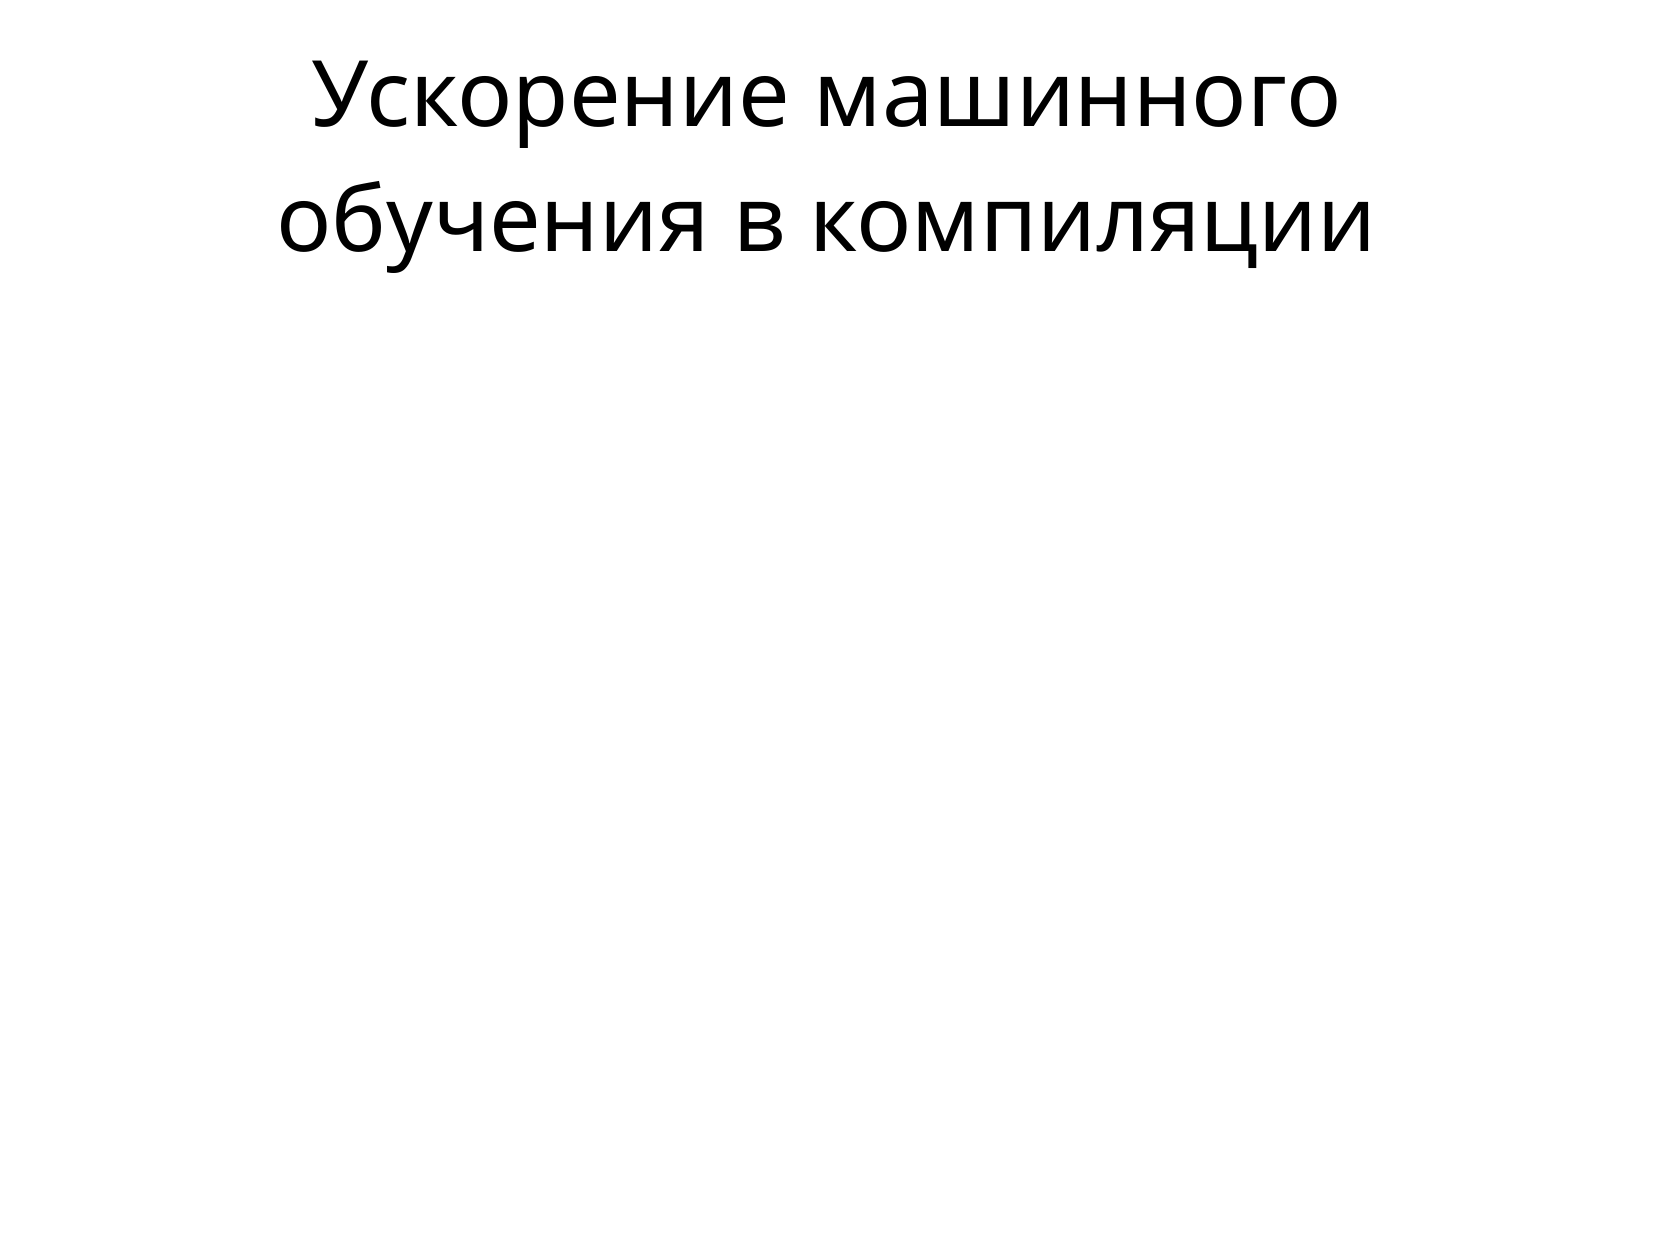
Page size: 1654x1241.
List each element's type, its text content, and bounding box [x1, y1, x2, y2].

title Ускорение машинного обучения в компиляции [82, 42, 1571, 264]
